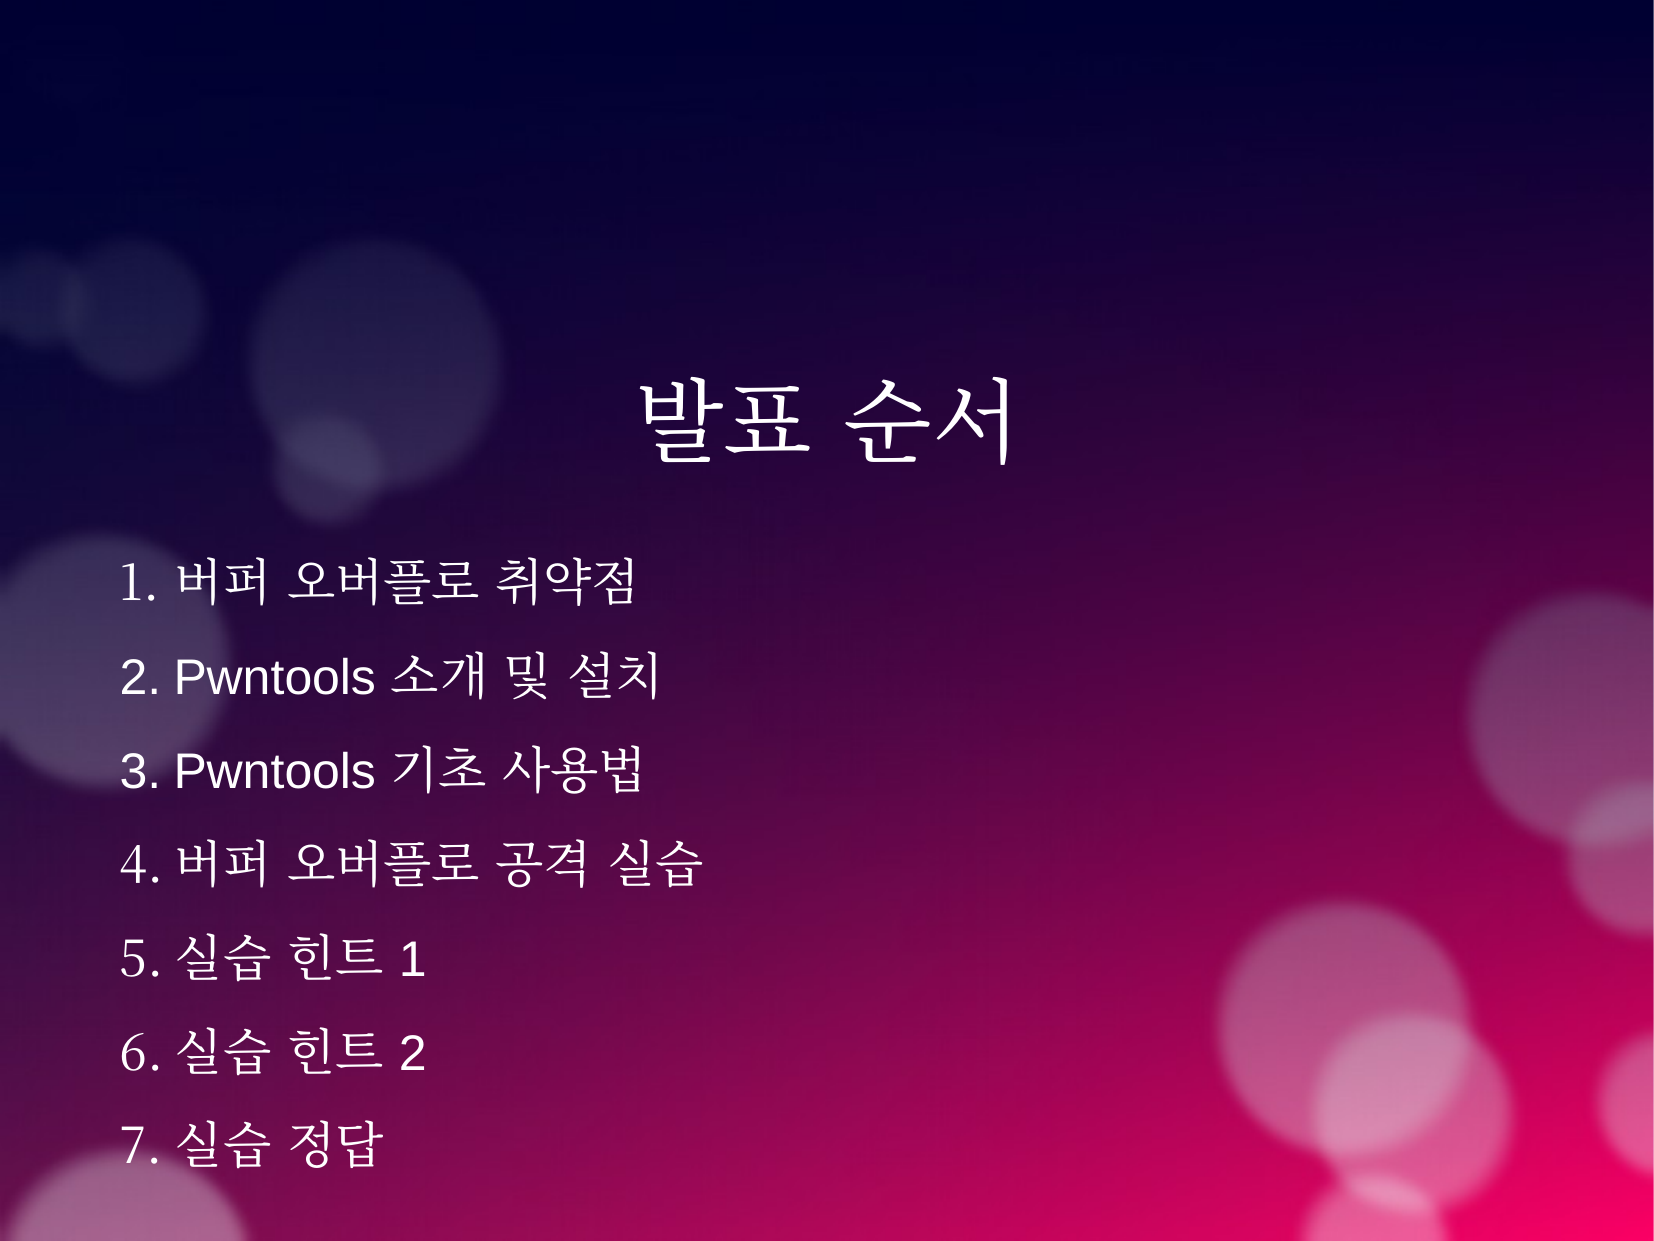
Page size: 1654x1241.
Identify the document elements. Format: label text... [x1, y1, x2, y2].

title 발표 순서 [82, 312, 1571, 520]
list 버퍼 오버플로 취약점 Pwntools 소개 및 설치 Pwntools 기초 사용법 버퍼 오버플로 공격 실습 실습 힌트 1 실습 힌트 2 실습 정답 [106, 543, 1595, 1182]
picture [0, 0, 1654, 1241]
